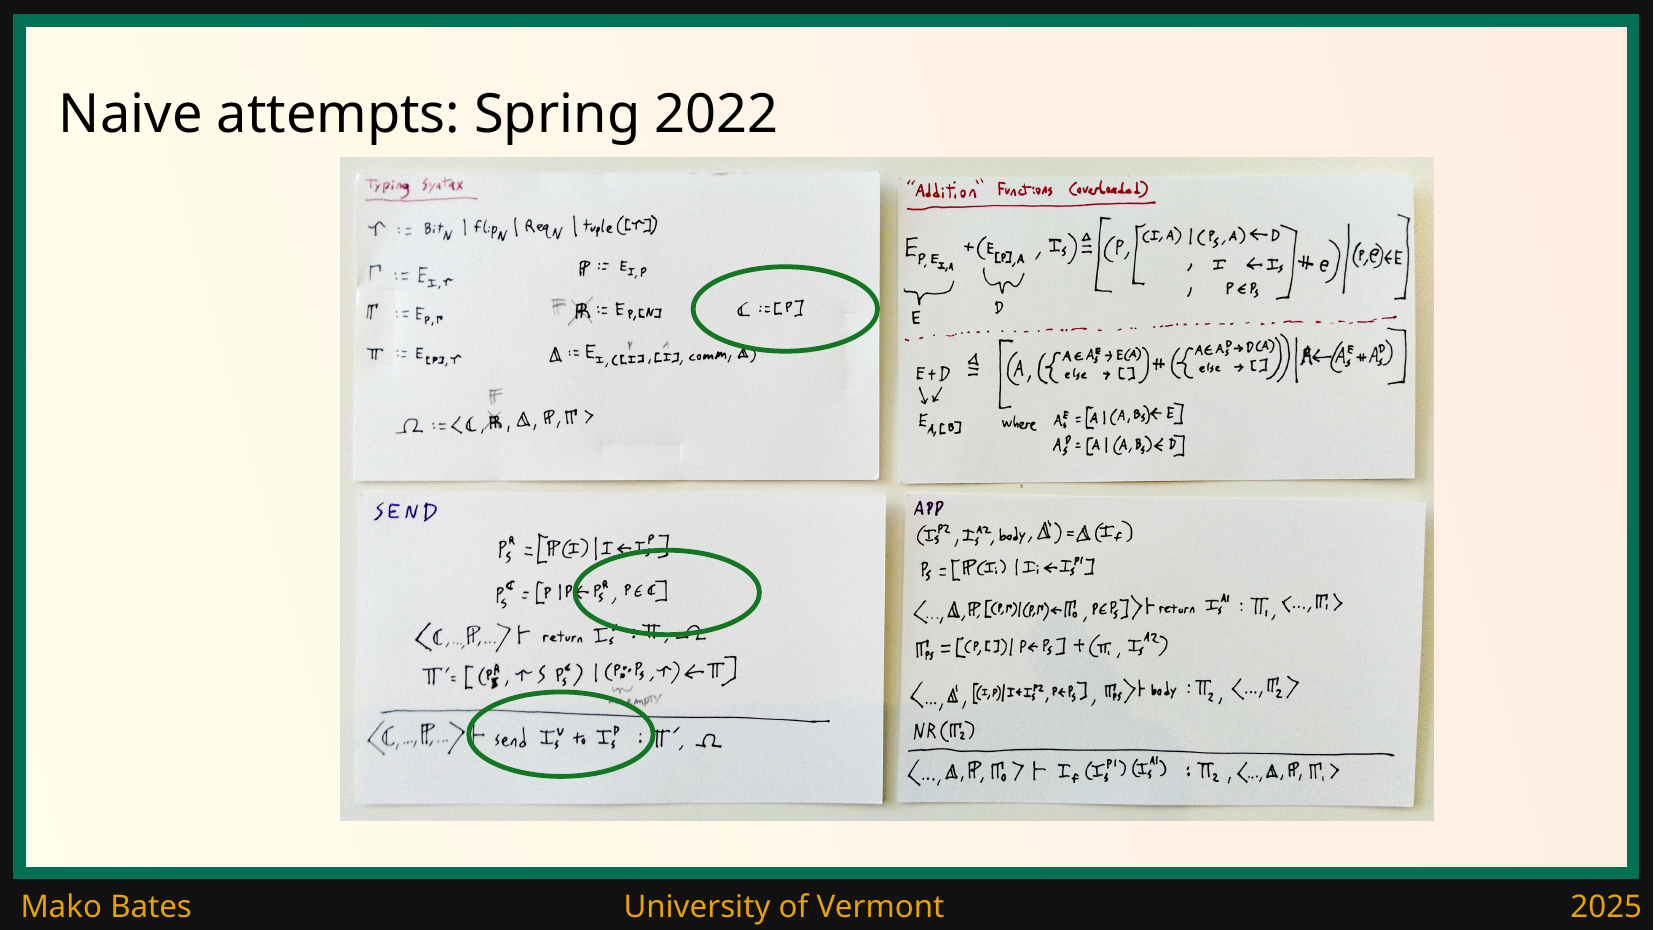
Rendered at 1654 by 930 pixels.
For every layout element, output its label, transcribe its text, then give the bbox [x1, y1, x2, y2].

title Naive attempts: Spring 2022 [58, 60, 1593, 163]
picture [340, 157, 1434, 821]
